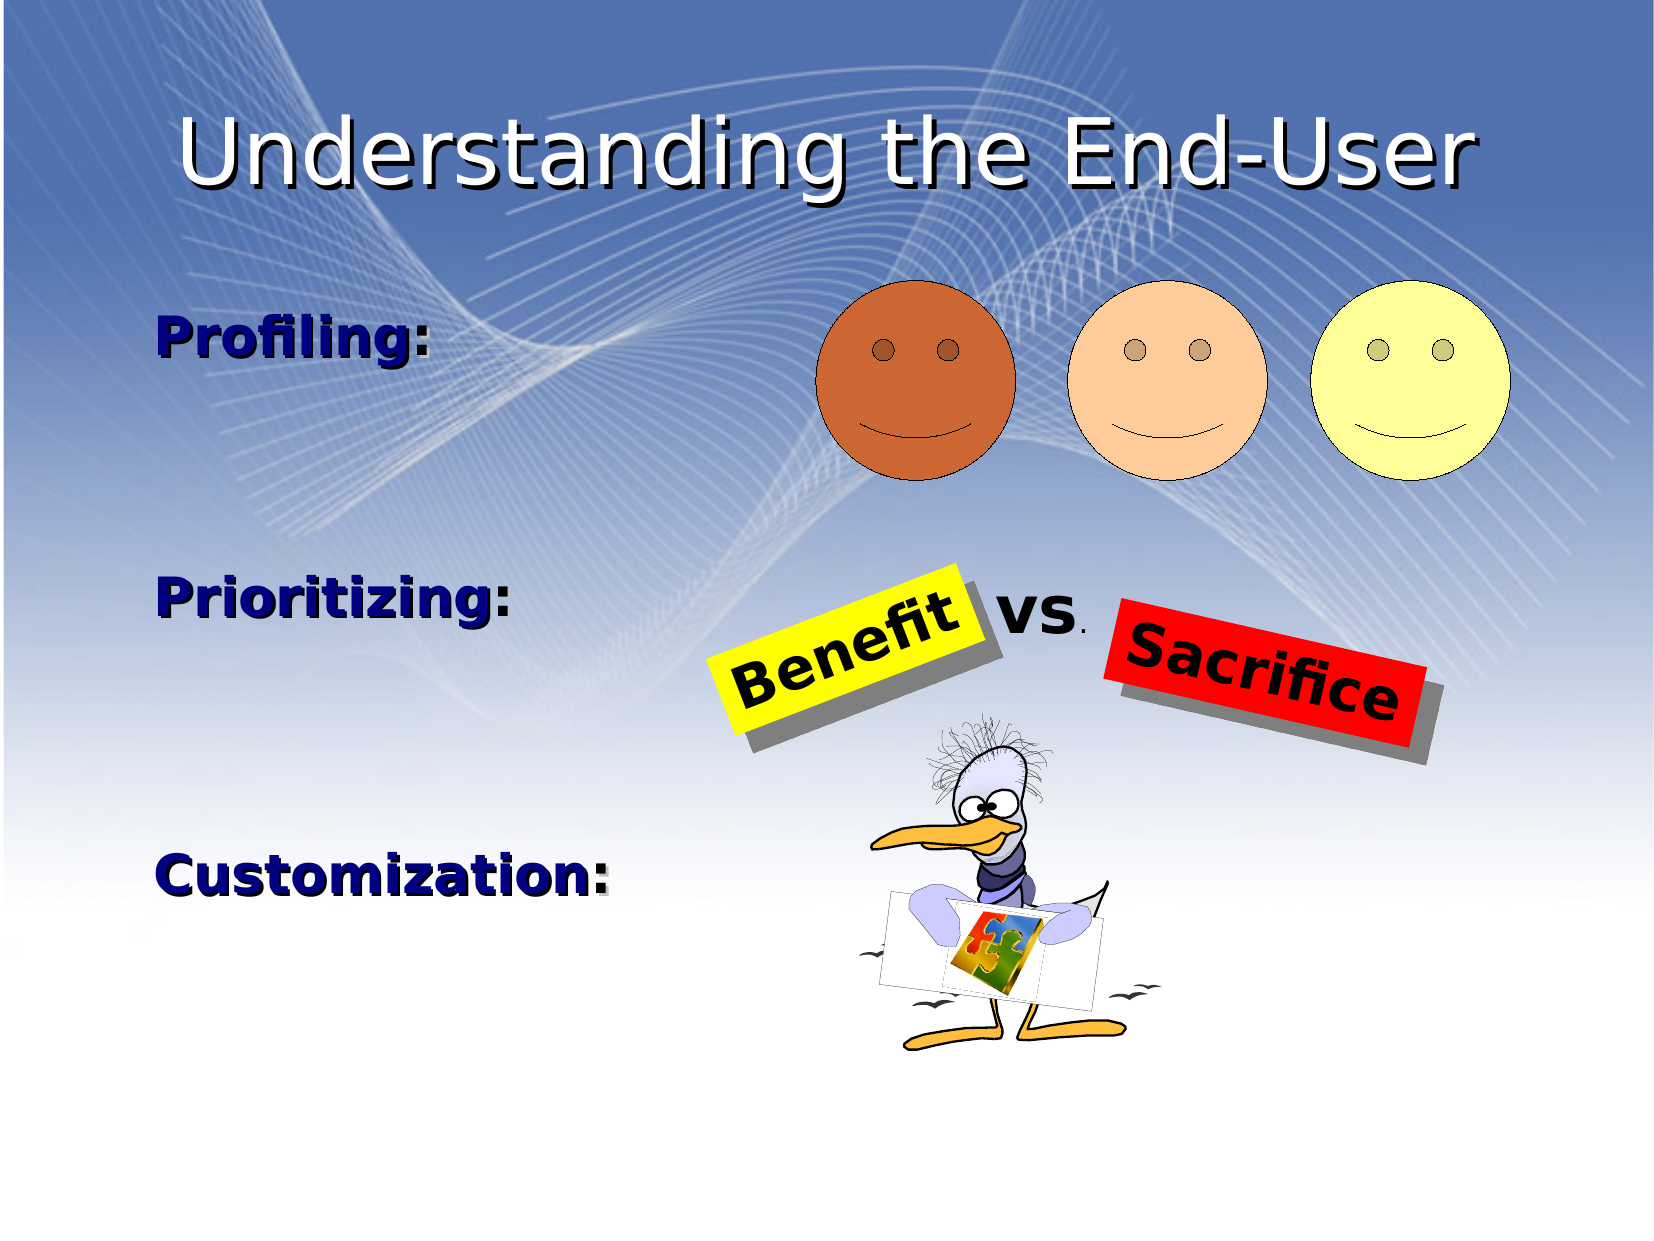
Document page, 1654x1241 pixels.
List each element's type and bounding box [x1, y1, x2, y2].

text_box [1310, 280, 1511, 481]
text_box [1067, 280, 1268, 481]
text_box [815, 280, 1016, 481]
